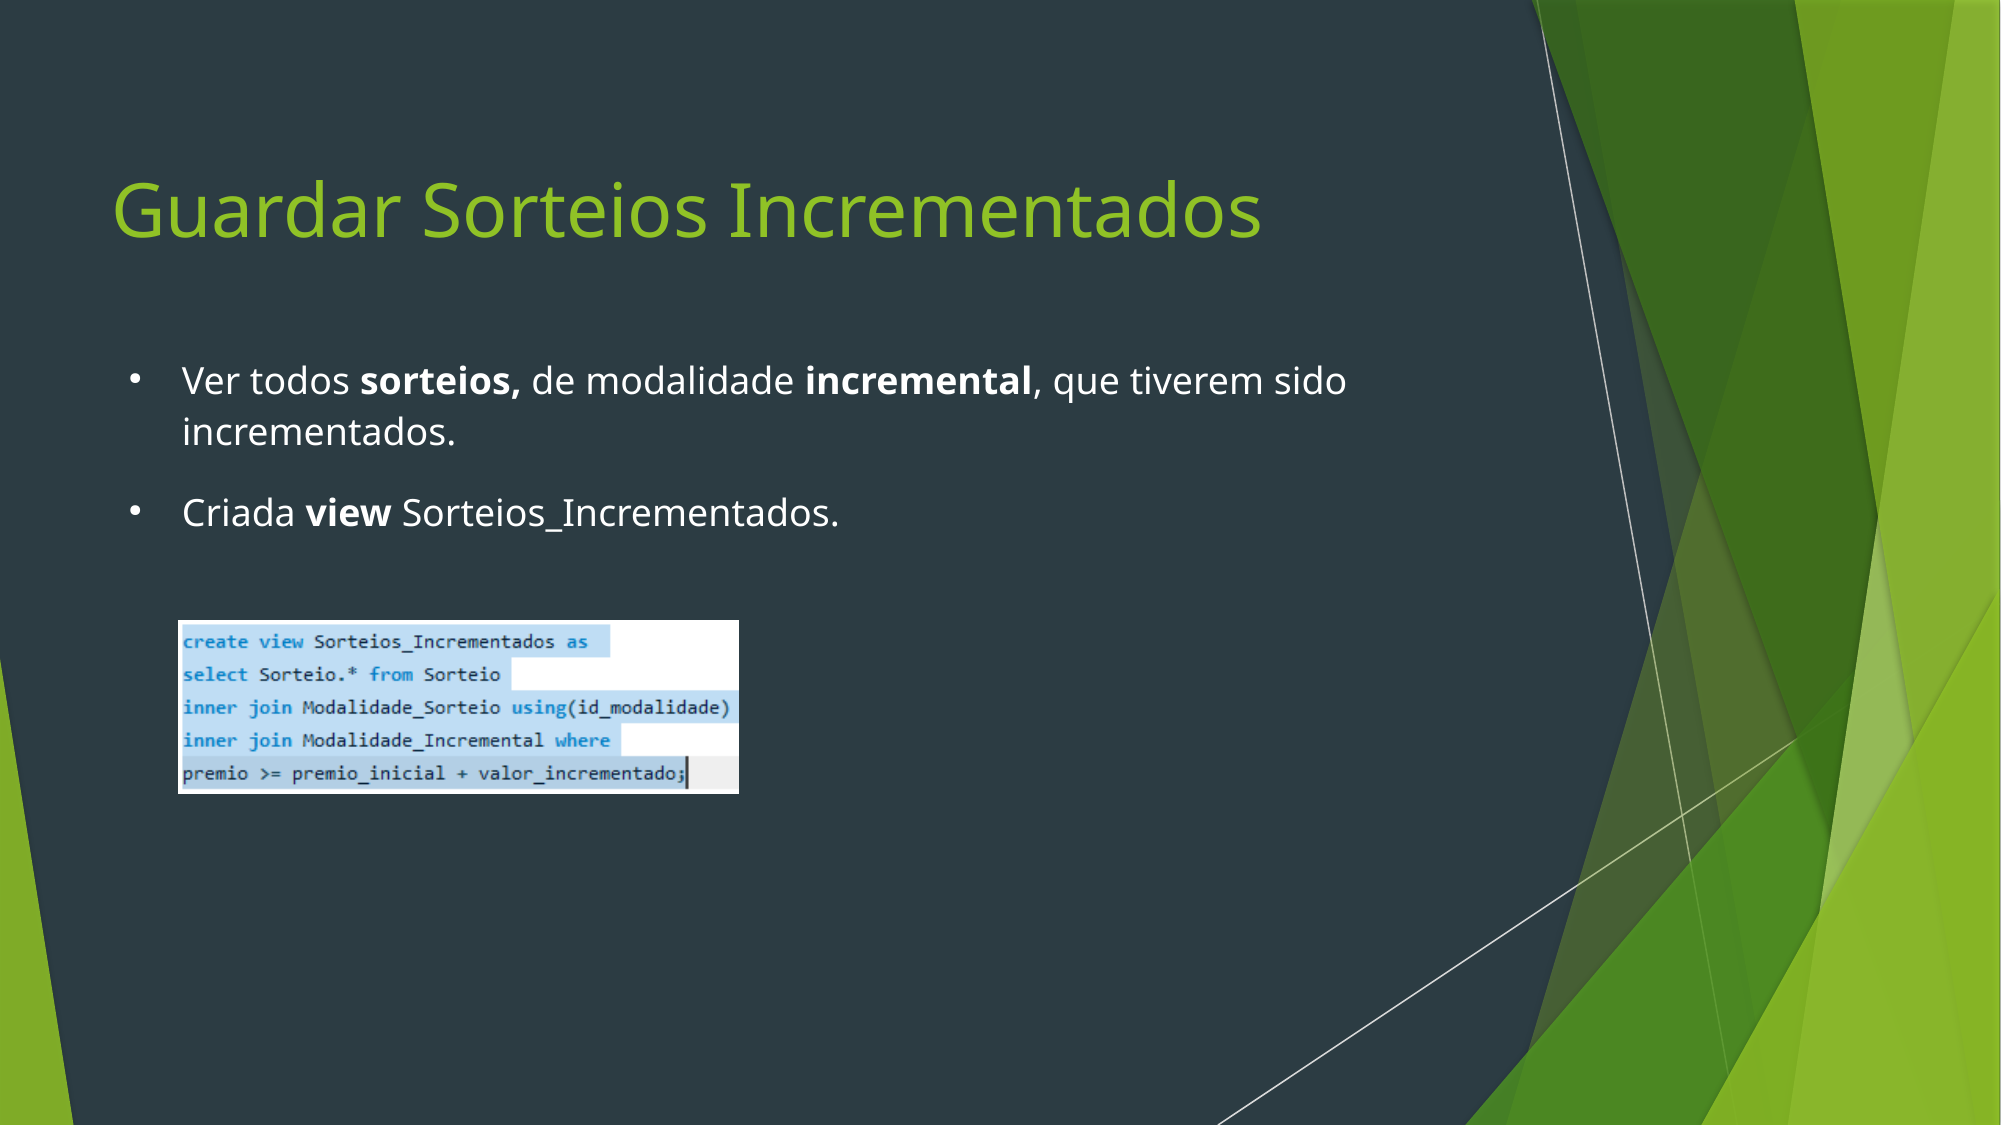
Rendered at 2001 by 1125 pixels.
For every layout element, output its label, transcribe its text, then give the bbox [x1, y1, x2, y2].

picture [178, 620, 739, 794]
title Guardar Sorteios Incrementados [111, 99, 1522, 317]
list Ver todos sorteios, de modalidade incremental, que tiverem sido incrementados. Criada view Sorteios_Incrementados. [111, 354, 1522, 992]
